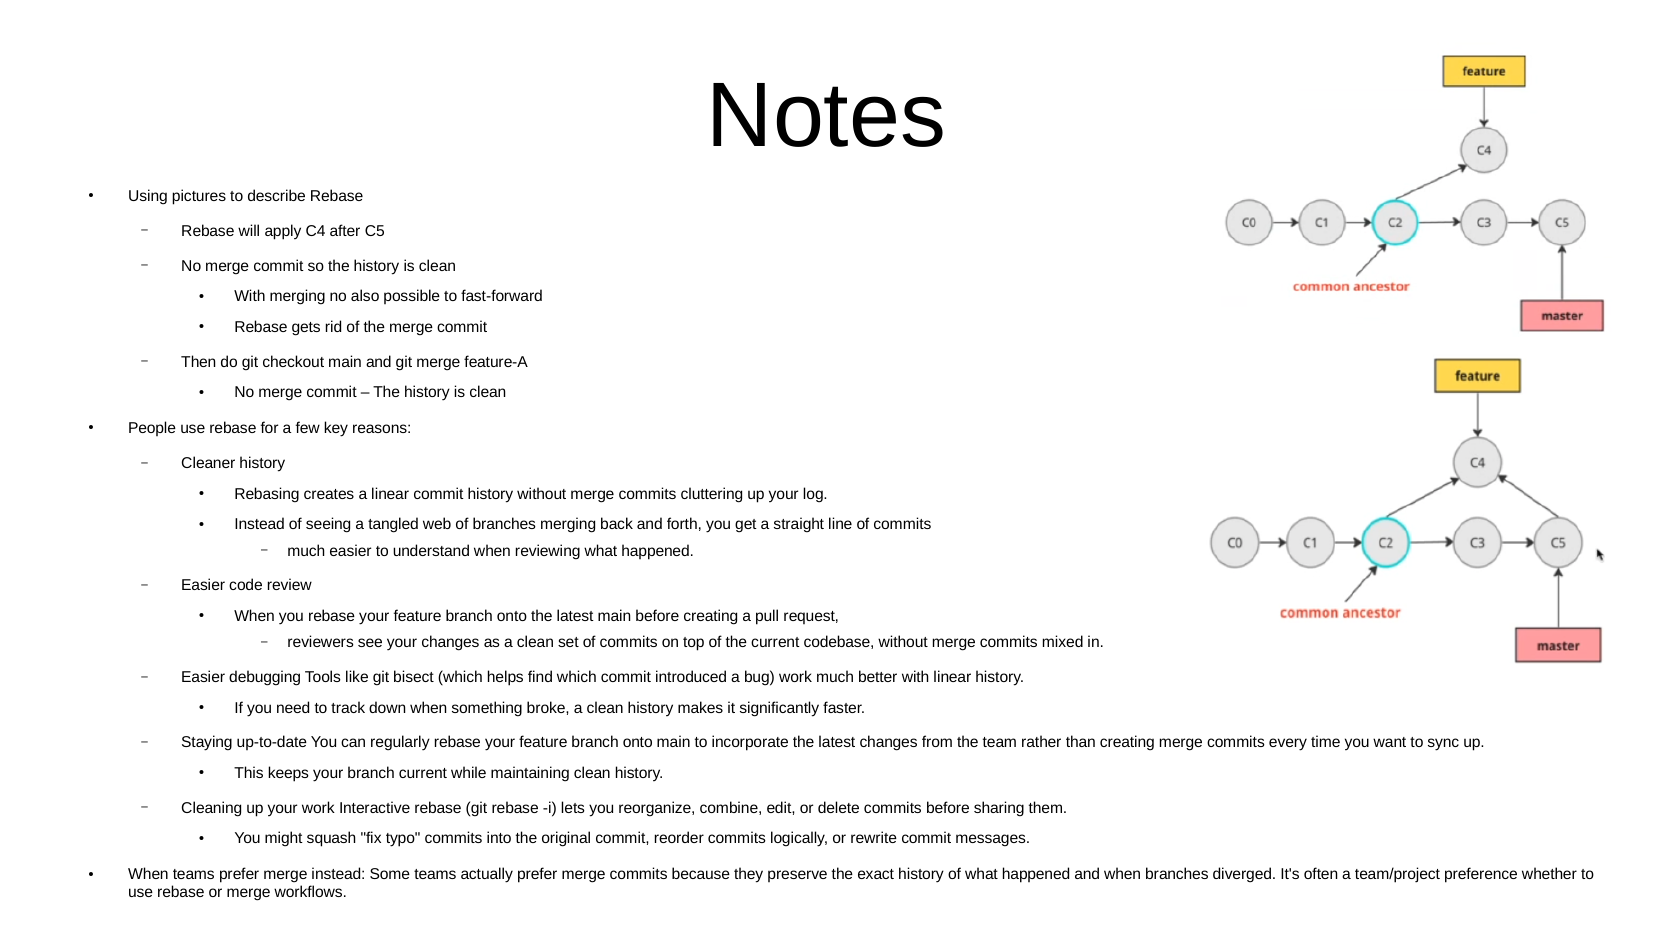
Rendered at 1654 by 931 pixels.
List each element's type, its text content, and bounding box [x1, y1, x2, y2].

list Using pictures to describe Rebase Rebase will apply C4 after C5 No merge commit so the history is clean With merging no also possible to fast-forward Rebase gets rid of the merge commit Then do git checkout main and git merge feature-A No merge commit – The history is clean People use rebase for a few key reasons: Cleaner history Rebasing creates a linear commit history without merge commits cluttering up your log. Instead of seeing a tangled web of branches merging back and forth, you get a straight line of commits much easier to understand when reviewing what happened. Easier code review When you rebase your feature branch onto the latest main before creating a pull request, reviewers see your changes as a clean set of commits on top of the current codebase, without merge commits mixed in. Easier debugging Tools like git bisect (which helps find which commit introduced a bug) work much better with linear history. If you need to track down when something broke, a clean history makes it significantly faster. Staying up-to-date You can regularly rebase your feature branch onto main to incorporate the latest changes from the team rather than creating merge commits every time you want to sync up. This keeps your branch current while maintaining clean history. Cleaning up your work Interactive rebase (git rebase -i) lets you reorganize, combine, edit, or delete commits before sharing them. You might squash "fix typo" commits into the original commit, reorder commits logically, or rewrite commit messages. When teams prefer merge instead: Some teams actually prefer merge commits because they preserve the exact history of what happened and when branches diverged. It's often a team/project preference whether to use rebase or merge workflows. [75, 187, 1605, 908]
title Notes [82, 37, 1571, 187]
picture [1200, 42, 1613, 676]
